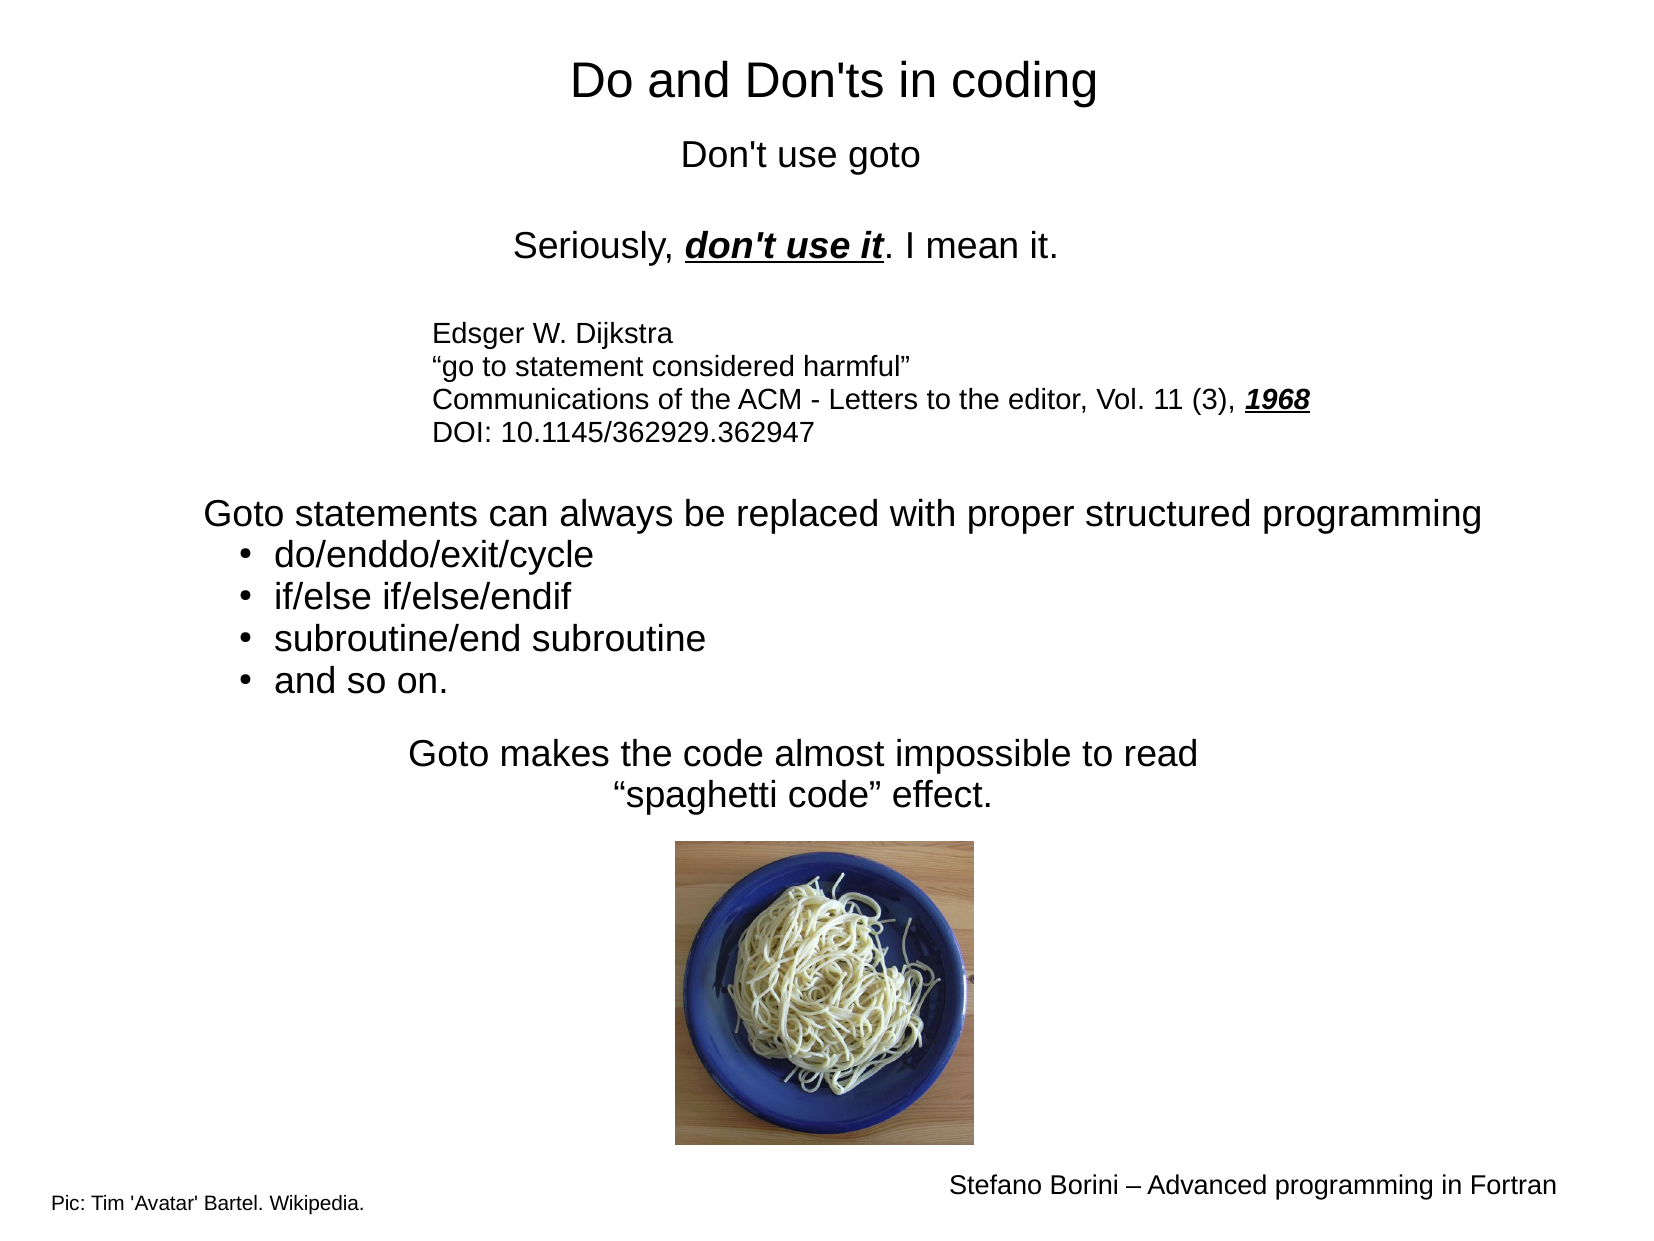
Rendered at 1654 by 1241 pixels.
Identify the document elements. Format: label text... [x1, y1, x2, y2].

text_box Do and Don'ts in coding [555, 44, 1126, 116]
text_box Seriously, don't use it. I mean it. [498, 217, 1075, 275]
text_box Goto makes the code almost impossible to read “spaghetti code” effect. [393, 724, 1216, 824]
text_box Pic: Tim 'Avatar' Bartel. Wikipedia. [36, 1184, 382, 1223]
text_box Don't use goto [665, 126, 937, 184]
text_box Goto statements can always be replaced with proper structured programming do/enddo/exit/cycle if/else if/else/endif subroutine/end subroutine and so on. [188, 484, 1501, 710]
picture [675, 841, 974, 1145]
text_box Edsger W. Dijkstra “go to statement considered harmful” Communications of the ACM - Letters to the editor, Vol. 11 (3), 1968 DOI: 10.1145/362929.362947 [417, 310, 1326, 457]
